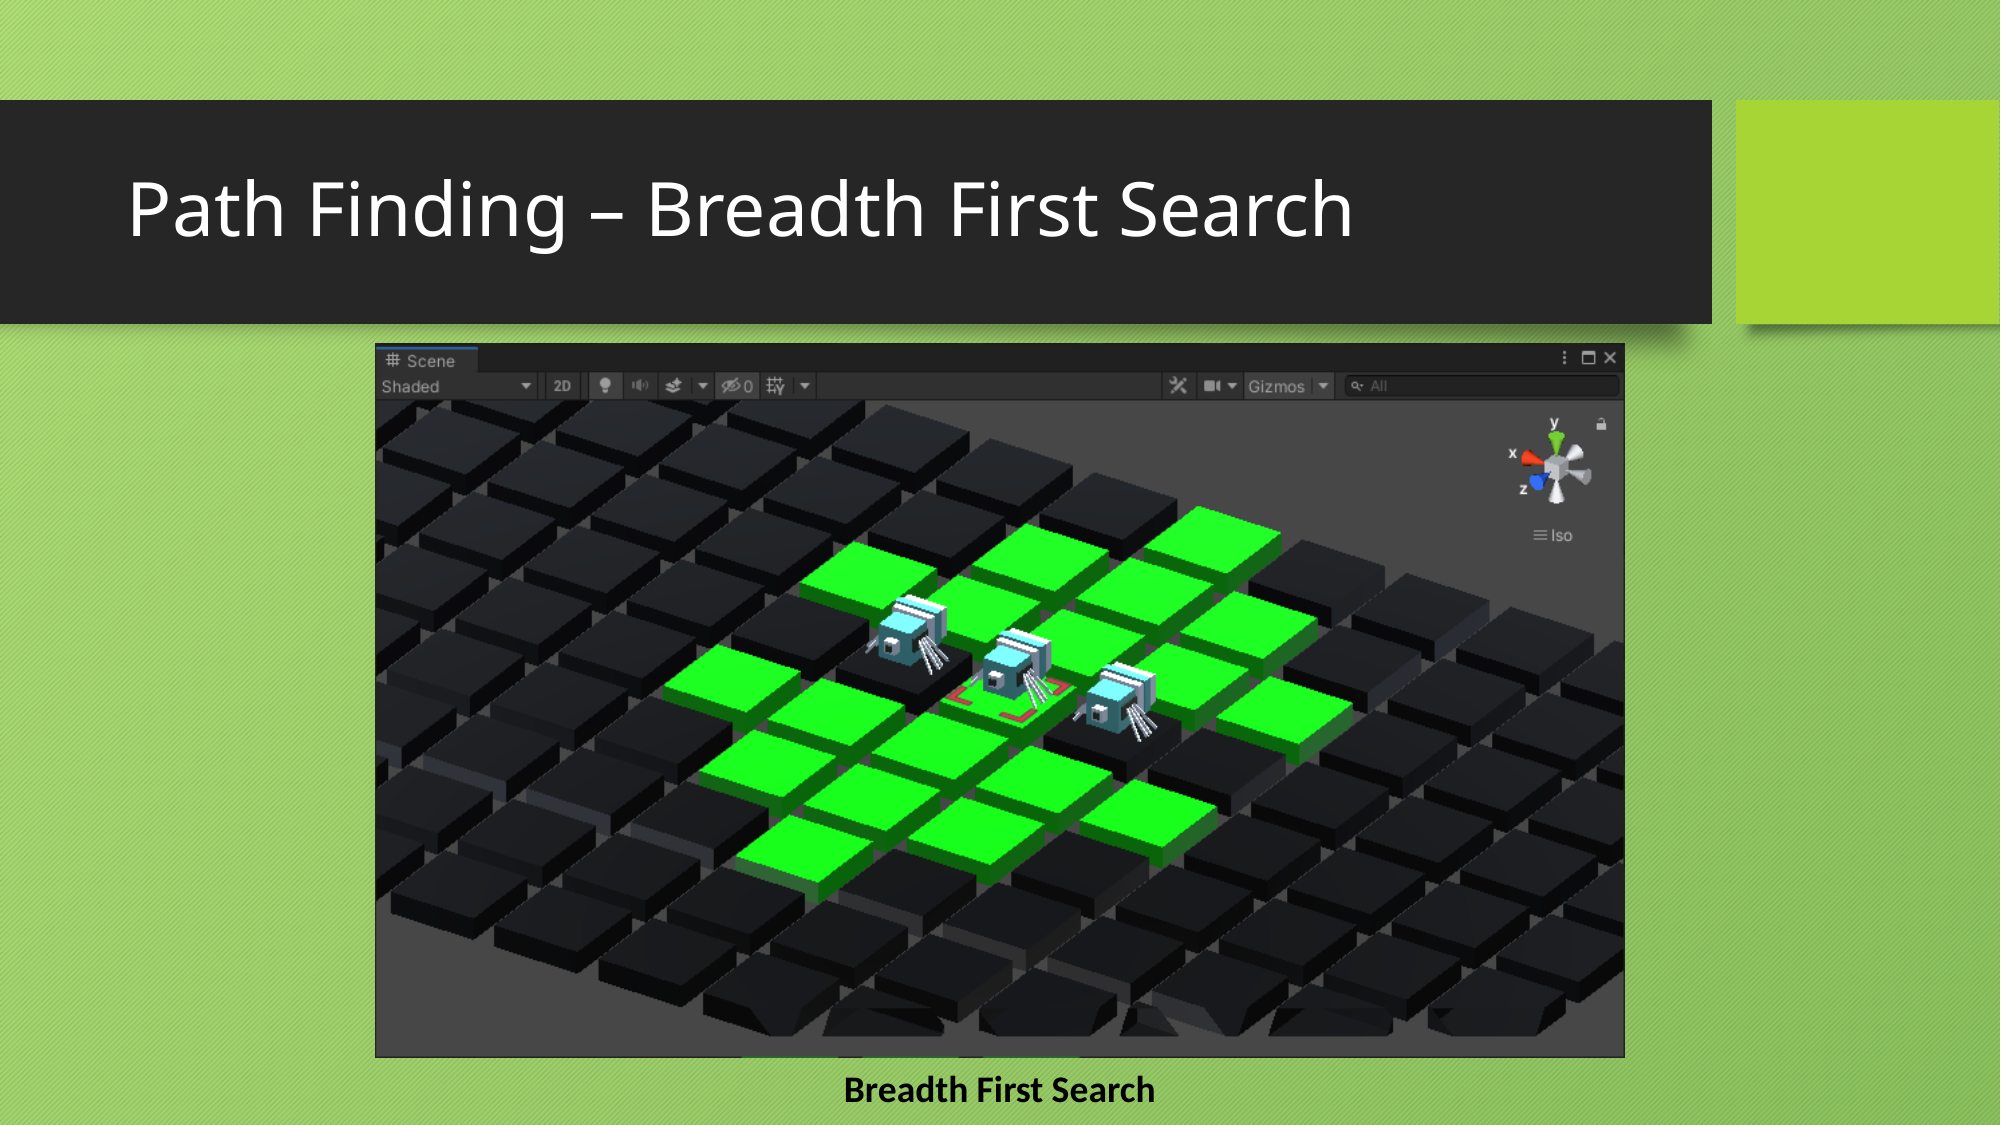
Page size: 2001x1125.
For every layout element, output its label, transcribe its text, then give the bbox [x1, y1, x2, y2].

text_box Breadth First Search [829, 1058, 1171, 1118]
picture [375, 343, 1625, 1058]
title Path Finding – Breadth First Search [111, 123, 1689, 301]
